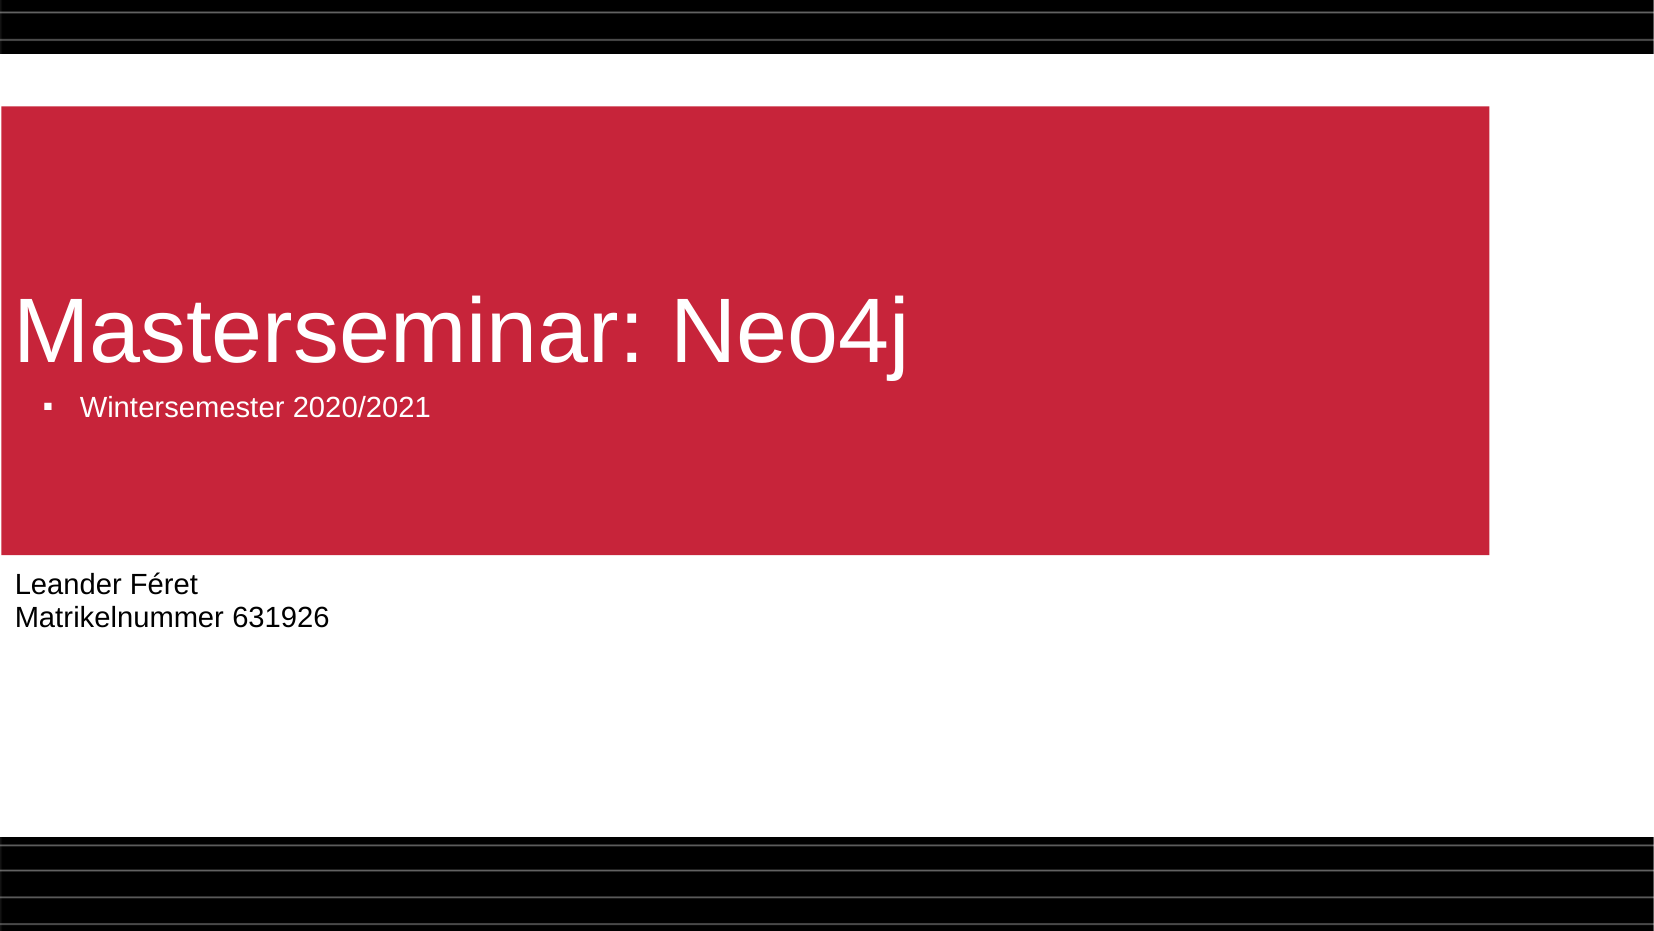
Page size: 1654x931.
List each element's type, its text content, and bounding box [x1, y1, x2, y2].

title Masterseminar: Neo4j [1, 106, 1490, 556]
picture [0, 837, 1654, 931]
picture [0, 0, 1654, 54]
text_box Leander Féret Matrikelnummer 631926 [0, 561, 680, 642]
text_box Wintersemester 2020/2021 [29, 383, 916, 432]
